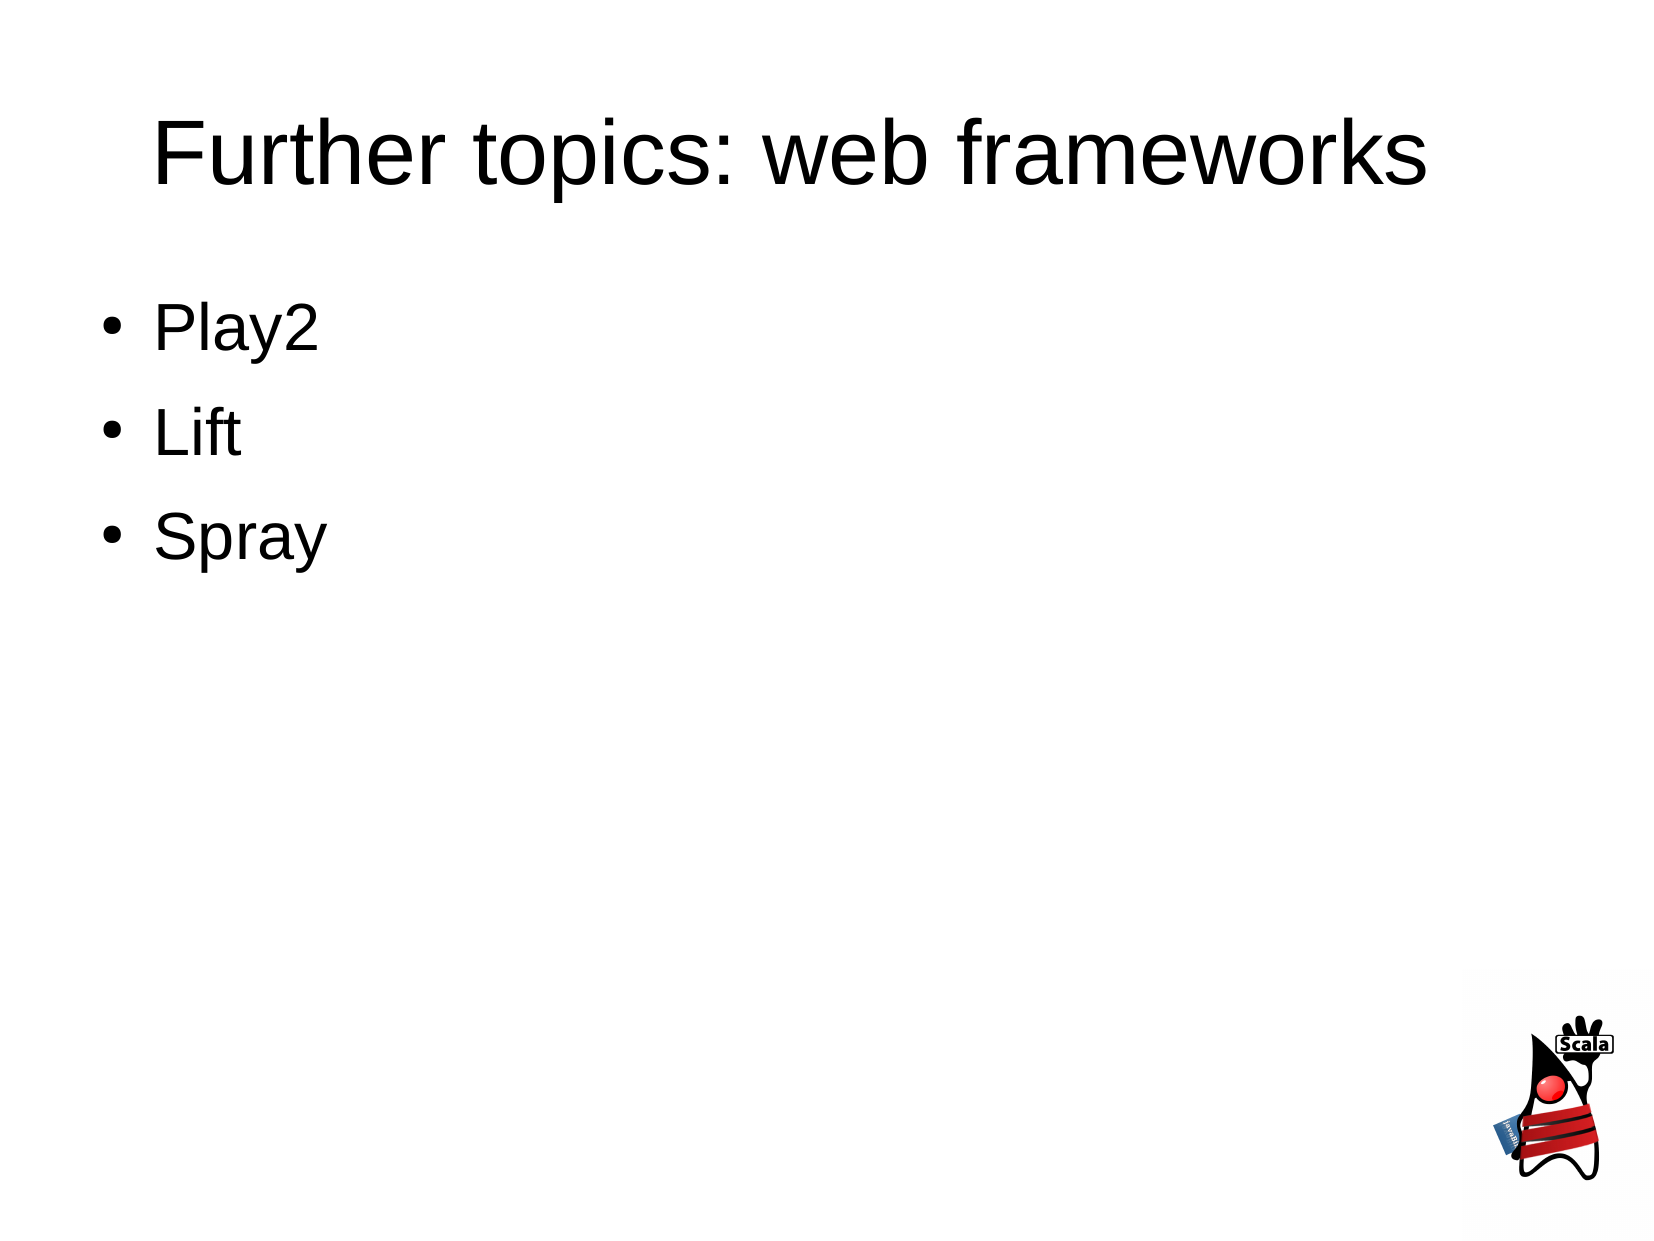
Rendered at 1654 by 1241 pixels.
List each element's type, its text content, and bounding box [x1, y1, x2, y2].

title Further topics: web frameworks [82, 49, 1571, 257]
picture [1462, 969, 1654, 1241]
list Play2 Lift Spray [82, 290, 1571, 1109]
